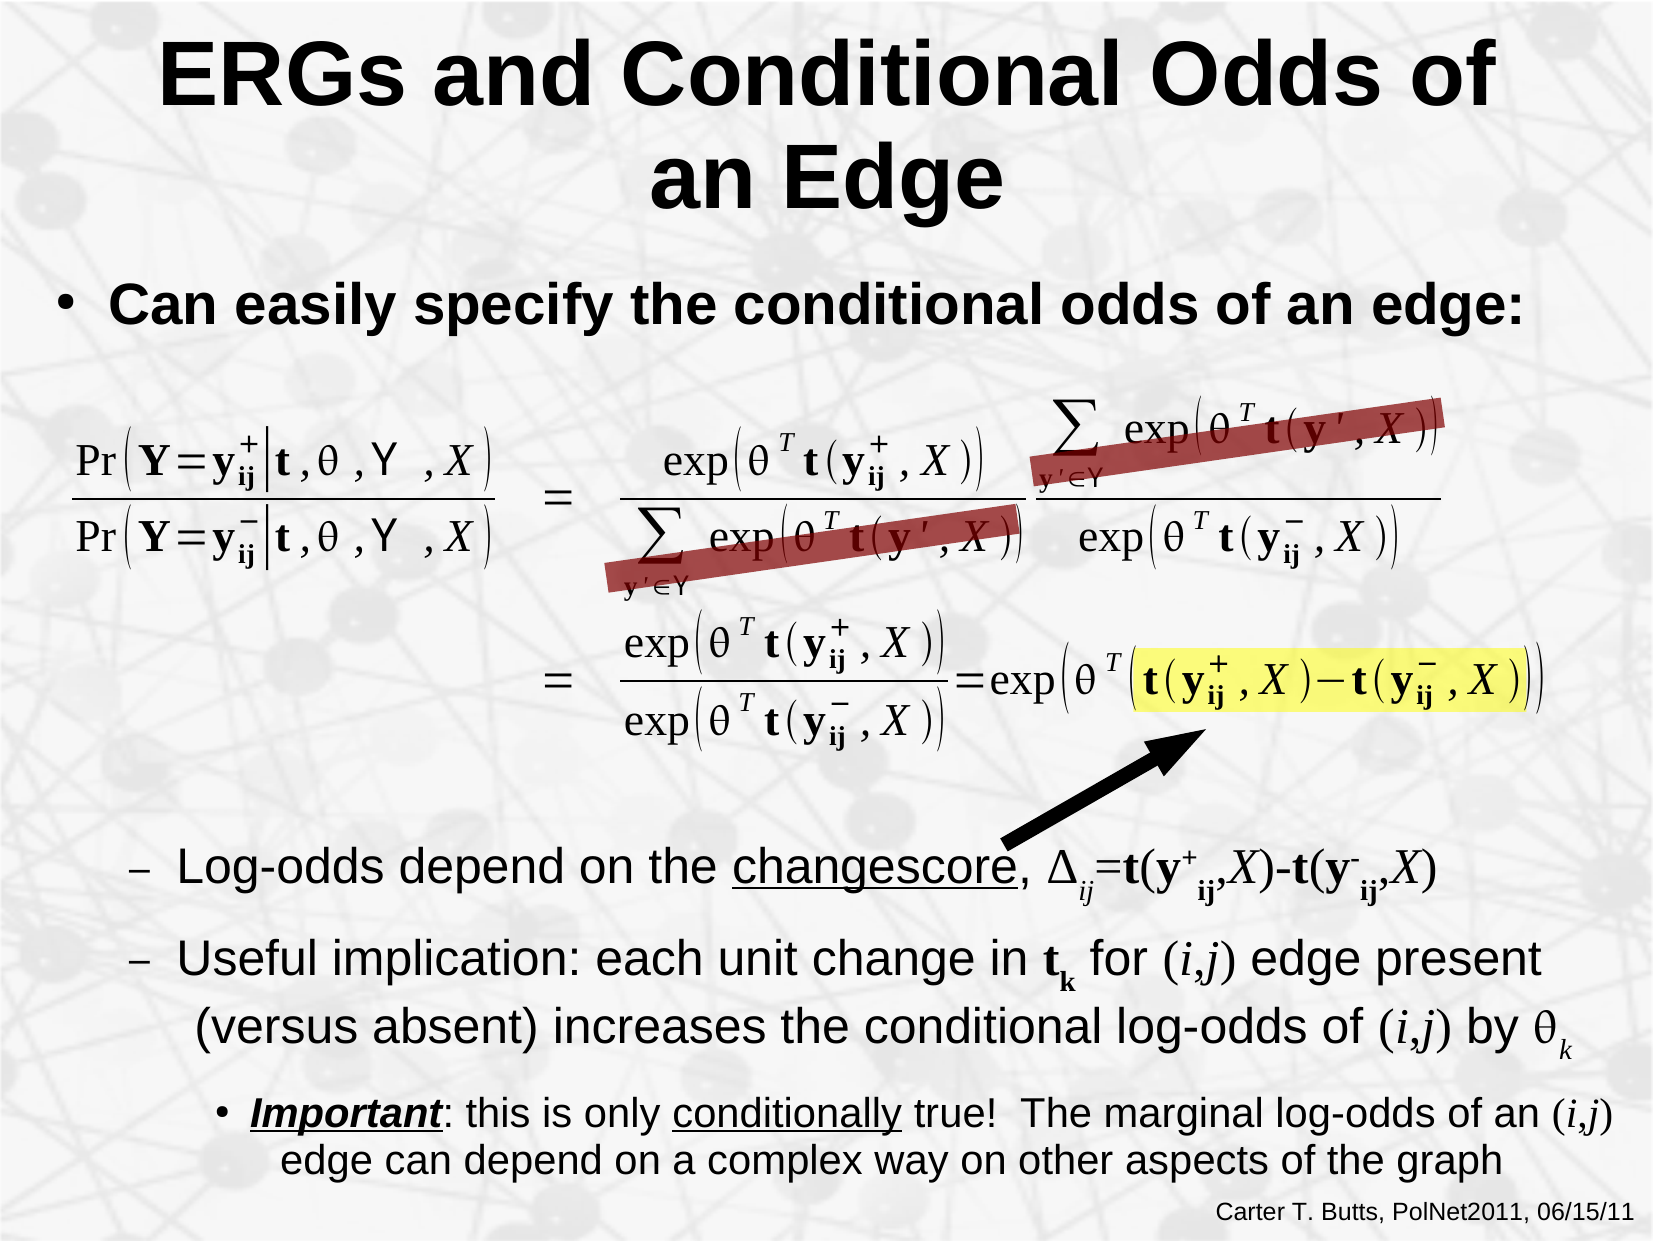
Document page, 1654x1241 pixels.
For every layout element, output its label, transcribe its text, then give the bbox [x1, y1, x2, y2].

title ERGs and Conditional Odds of an Edge [121, 21, 1534, 230]
picture [2, 3, 1650, 1239]
chart [63, 389, 1552, 755]
list Can easily specify the conditional odds of an edge: Log-odds depend on the changescore, Δij=t(y+ij,X)-t(y-ij,X) Useful implication: each unit change in tk for (i,j) edge present (versus absent) increases the conditional log-odds of (i,j) by k Important: this is only conditionally true! The marginal log-odds of an (i,j) edge can depend on a complex way on other aspects of the graph [37, 271, 1614, 1183]
